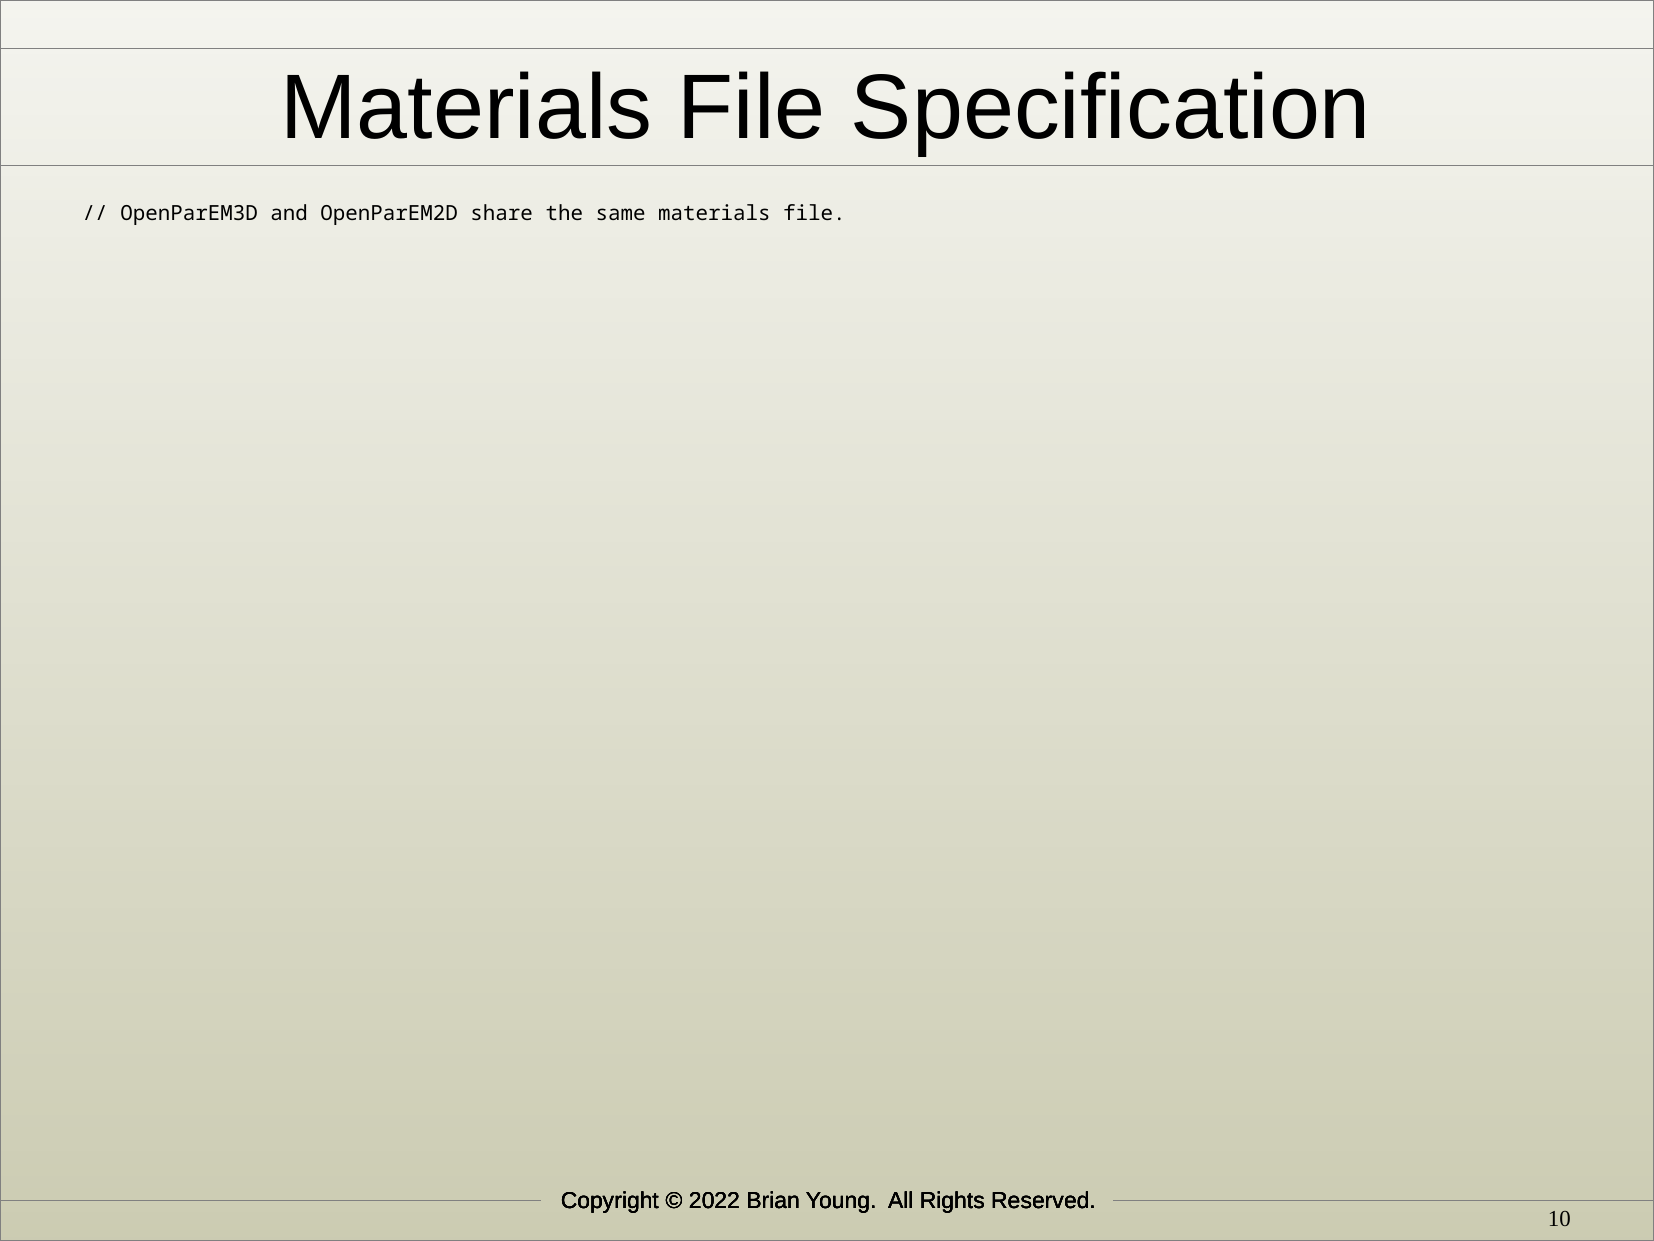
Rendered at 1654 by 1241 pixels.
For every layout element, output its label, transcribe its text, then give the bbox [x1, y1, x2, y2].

title Materials File Specification [82, 49, 1571, 166]
list // OpenParEM3D and OpenParEM2D share the same materials file. [82, 198, 1571, 1170]
